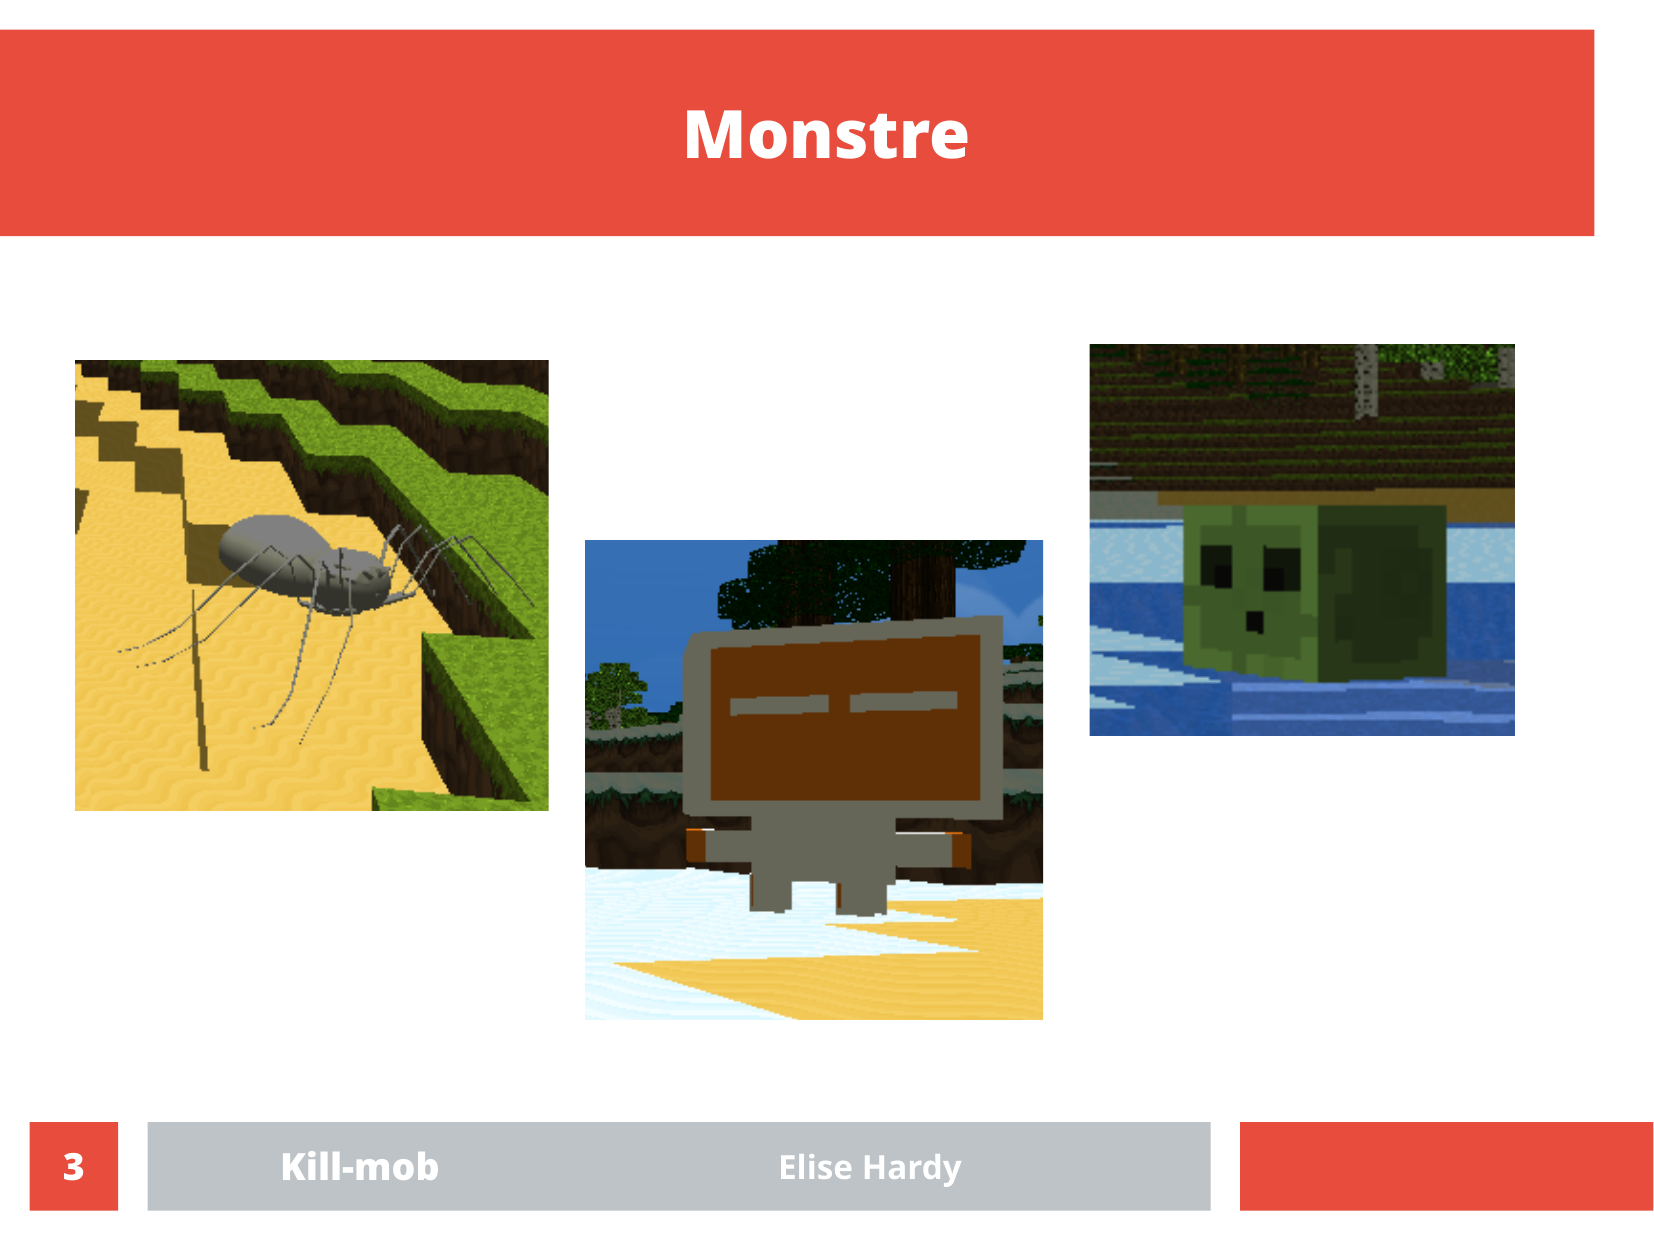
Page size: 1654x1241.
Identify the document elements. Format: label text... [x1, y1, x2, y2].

picture [1089, 344, 1515, 736]
picture [585, 540, 1044, 1020]
picture [75, 360, 549, 811]
title Monstre [59, 59, 1595, 207]
